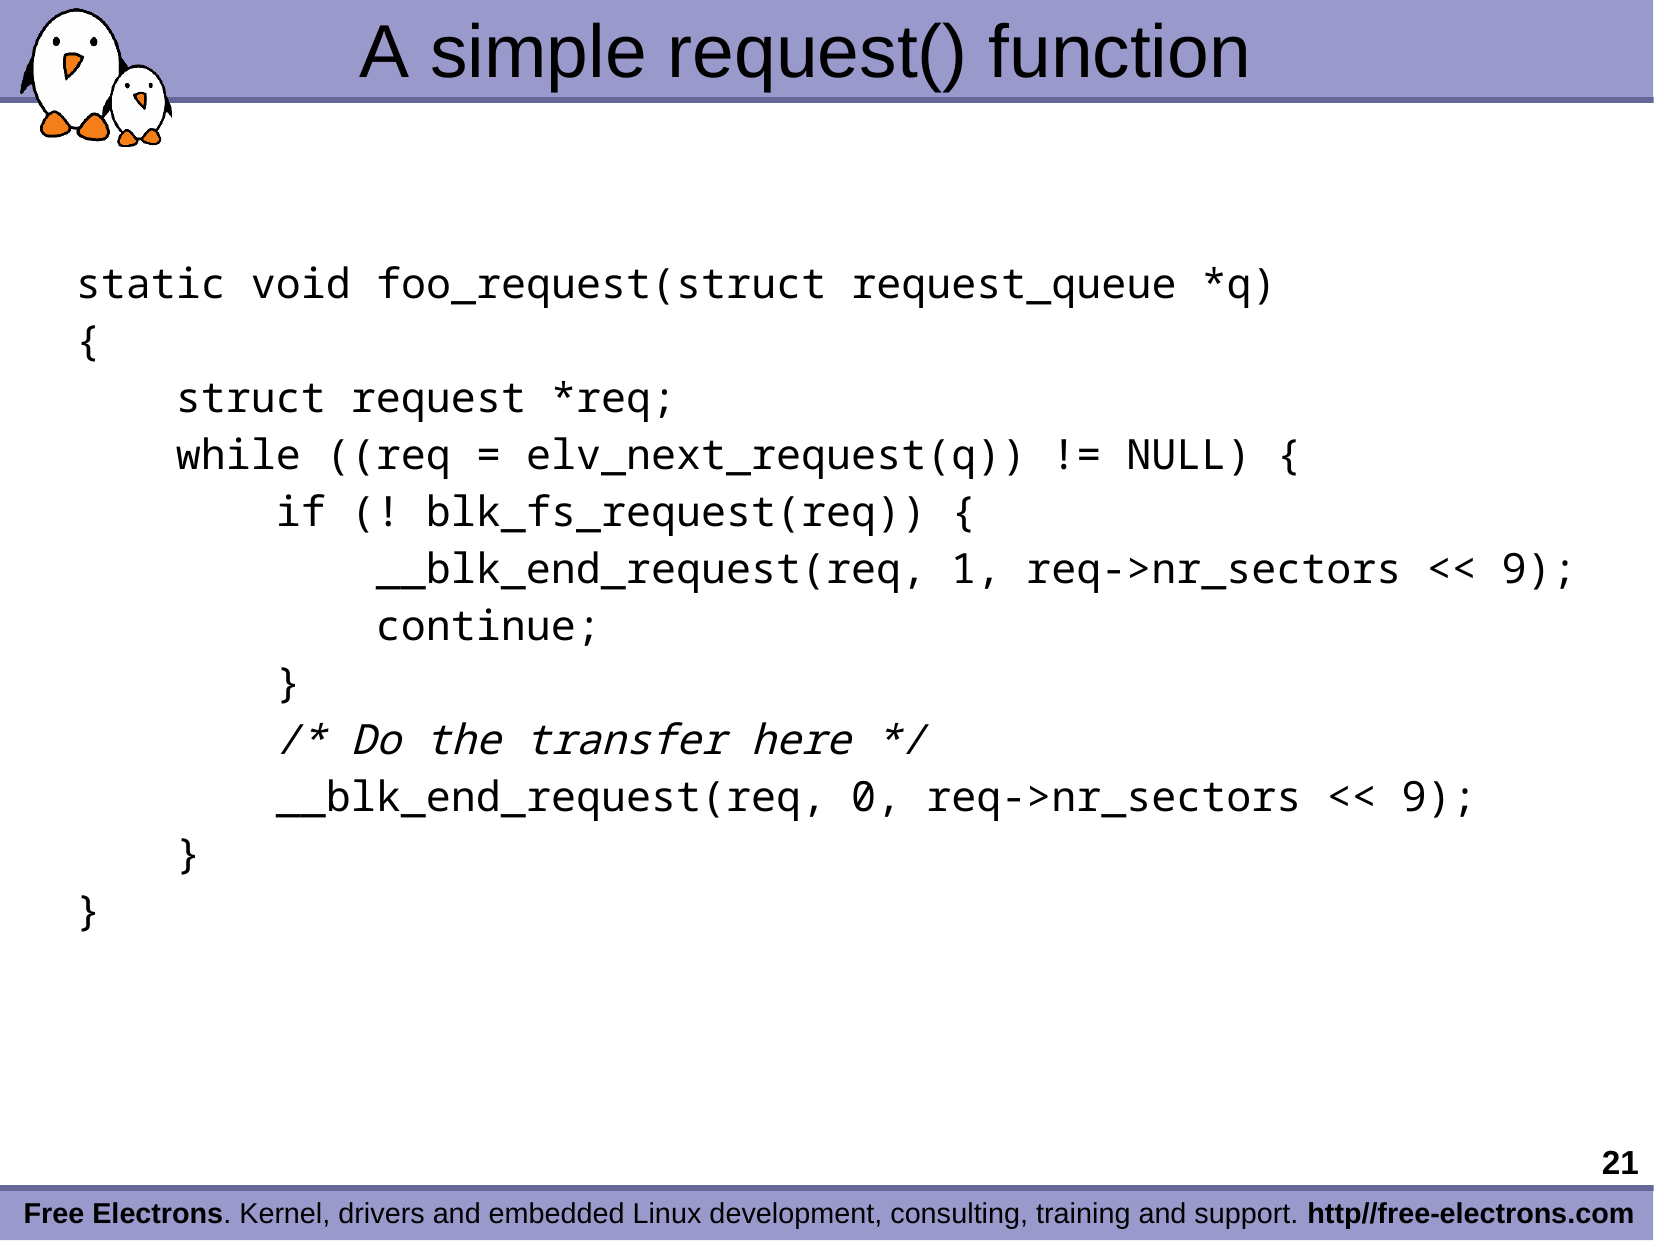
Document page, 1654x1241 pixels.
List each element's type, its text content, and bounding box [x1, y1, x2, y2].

title A simple request() function [60, 0, 1551, 103]
picture [20, 8, 172, 147]
subtitle static void foo_request(struct request_queue *q) { struct request *req; while ((req = elv_next_request(q)) != NULL) { if (! blk_fs_request(req)) { __blk_end_request(req, 1, req->nr_sectors << 9); continue; } /* Do the transfer here */ __blk_end_request(req, 0, req->nr_sectors << 9); } } [40, 199, 1613, 1050]
